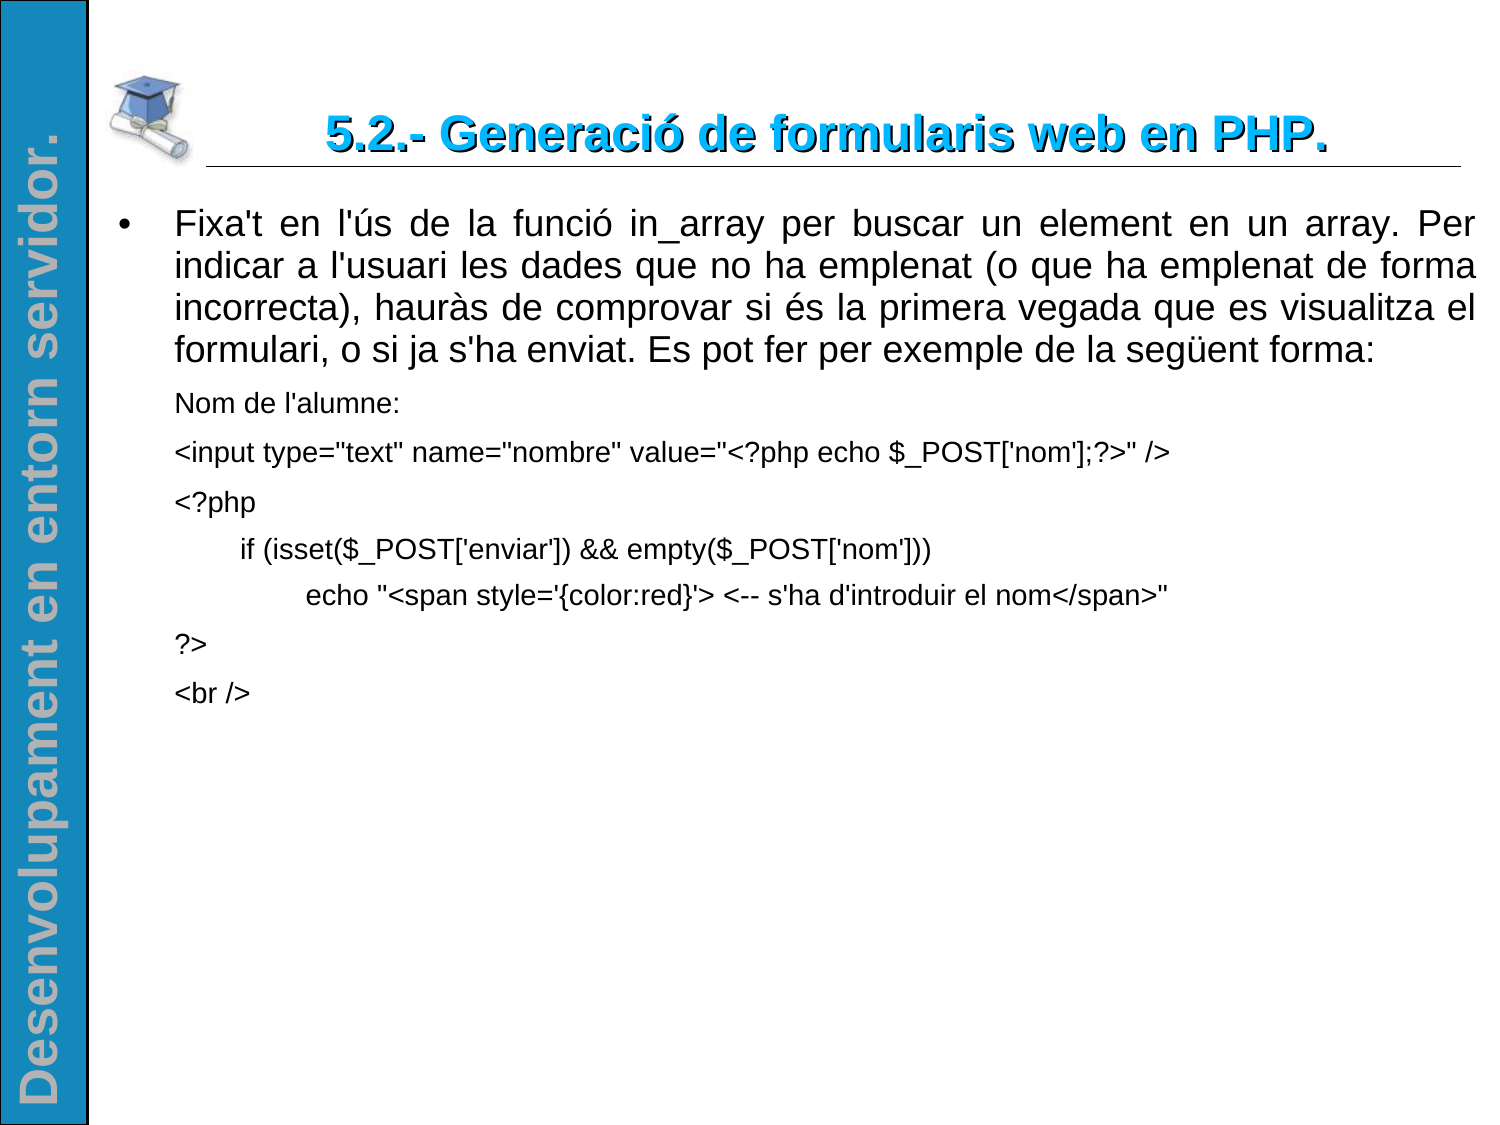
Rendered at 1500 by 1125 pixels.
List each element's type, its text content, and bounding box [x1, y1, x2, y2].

picture [93, 61, 206, 174]
title 5.2.- Generació de formularis web en PHP. [206, 88, 1447, 178]
list Fixa't en l'ús de la funció in_array per buscar un element en un array. Per indicar a l'usuari les dades que no ha emplenat (o que ha emplenat de forma incorrecta), hauràs de comprovar si és la primera vegada que es visualitza el formulari, o si ja s'ha enviat. Es pot fer per exemple de la següent forma: Nom de l'alumne: <input type="text" name="nombre" value="<?php echo $_POST['nom'];?>" /> <?php if (isset($_POST['enviar']) && empty($_POST['nom'])) echo "<span style='{color:red}'> <-- s'ha d'introduir el nom</span>" ?> <br /> [118, 202, 1477, 1093]
